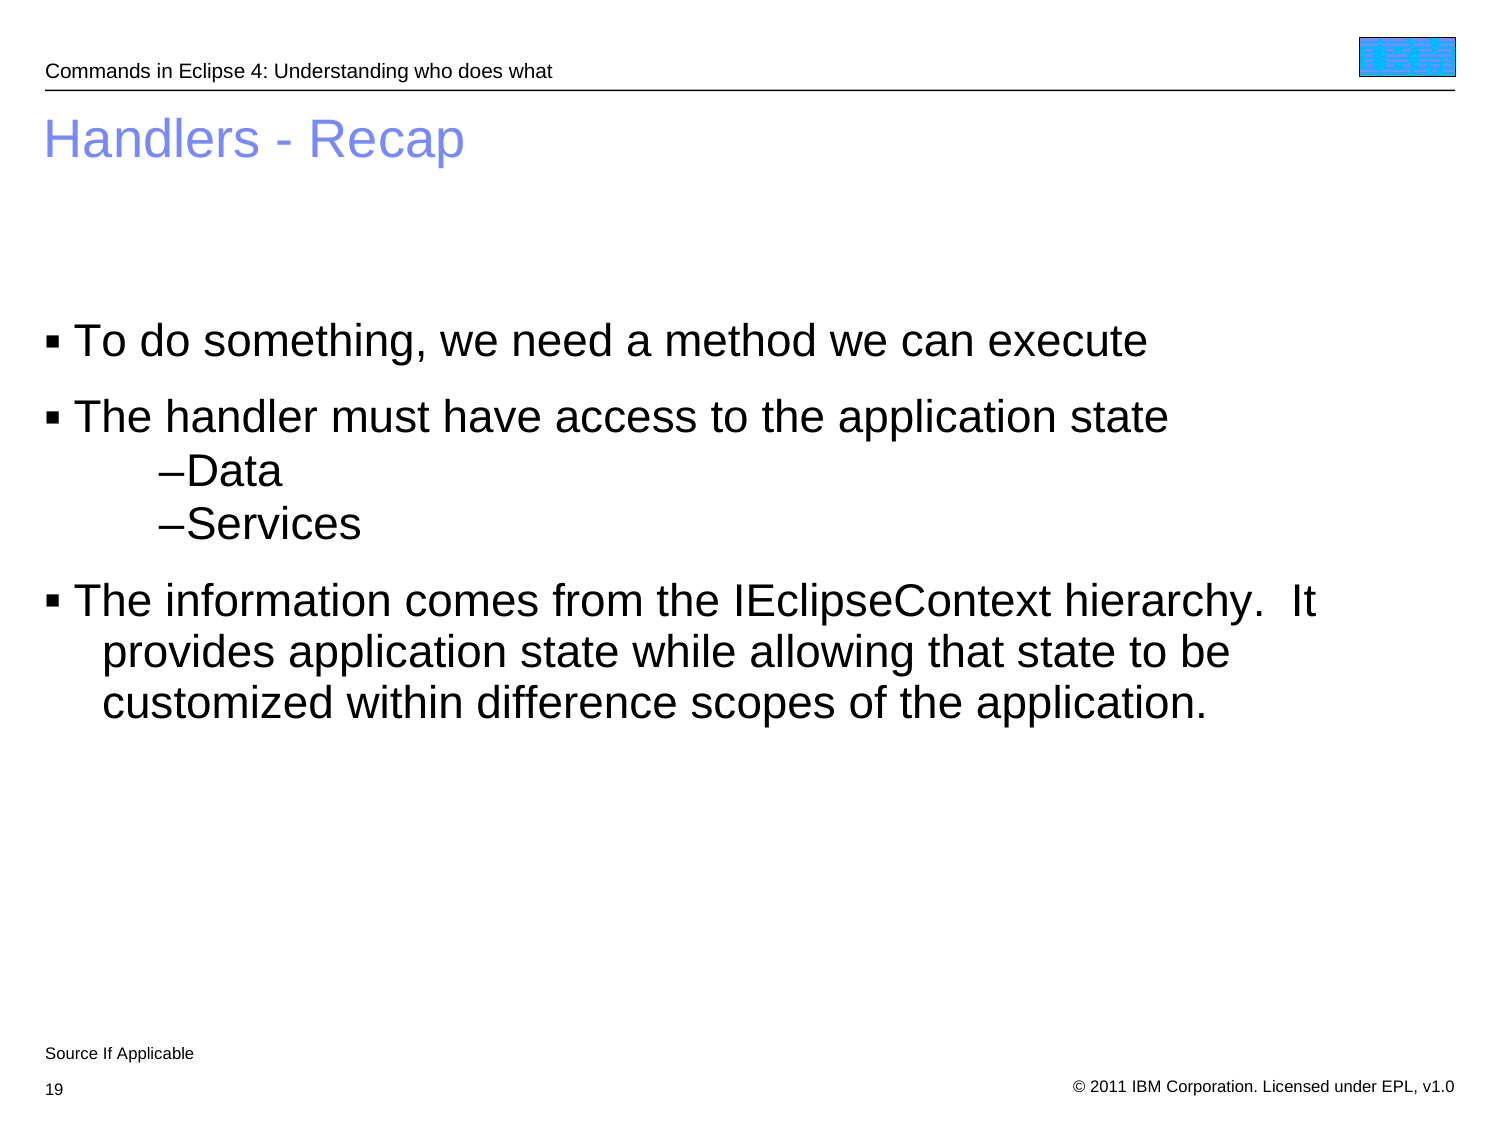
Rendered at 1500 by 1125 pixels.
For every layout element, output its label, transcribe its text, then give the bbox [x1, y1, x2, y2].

text_box Commands in Eclipse 4: Understanding who does what [30, 37, 1306, 83]
text_box Source If Applicable [30, 1021, 1441, 1072]
list To do something, we need a method we can execute The handler must have access to the application state Data Services The information comes from the IEclipseContext hierarchy. It provides application state while allowing that state to be customized within difference scopes of the application. [30, 307, 1456, 1058]
title Handlers - Recap [28, 101, 1454, 222]
